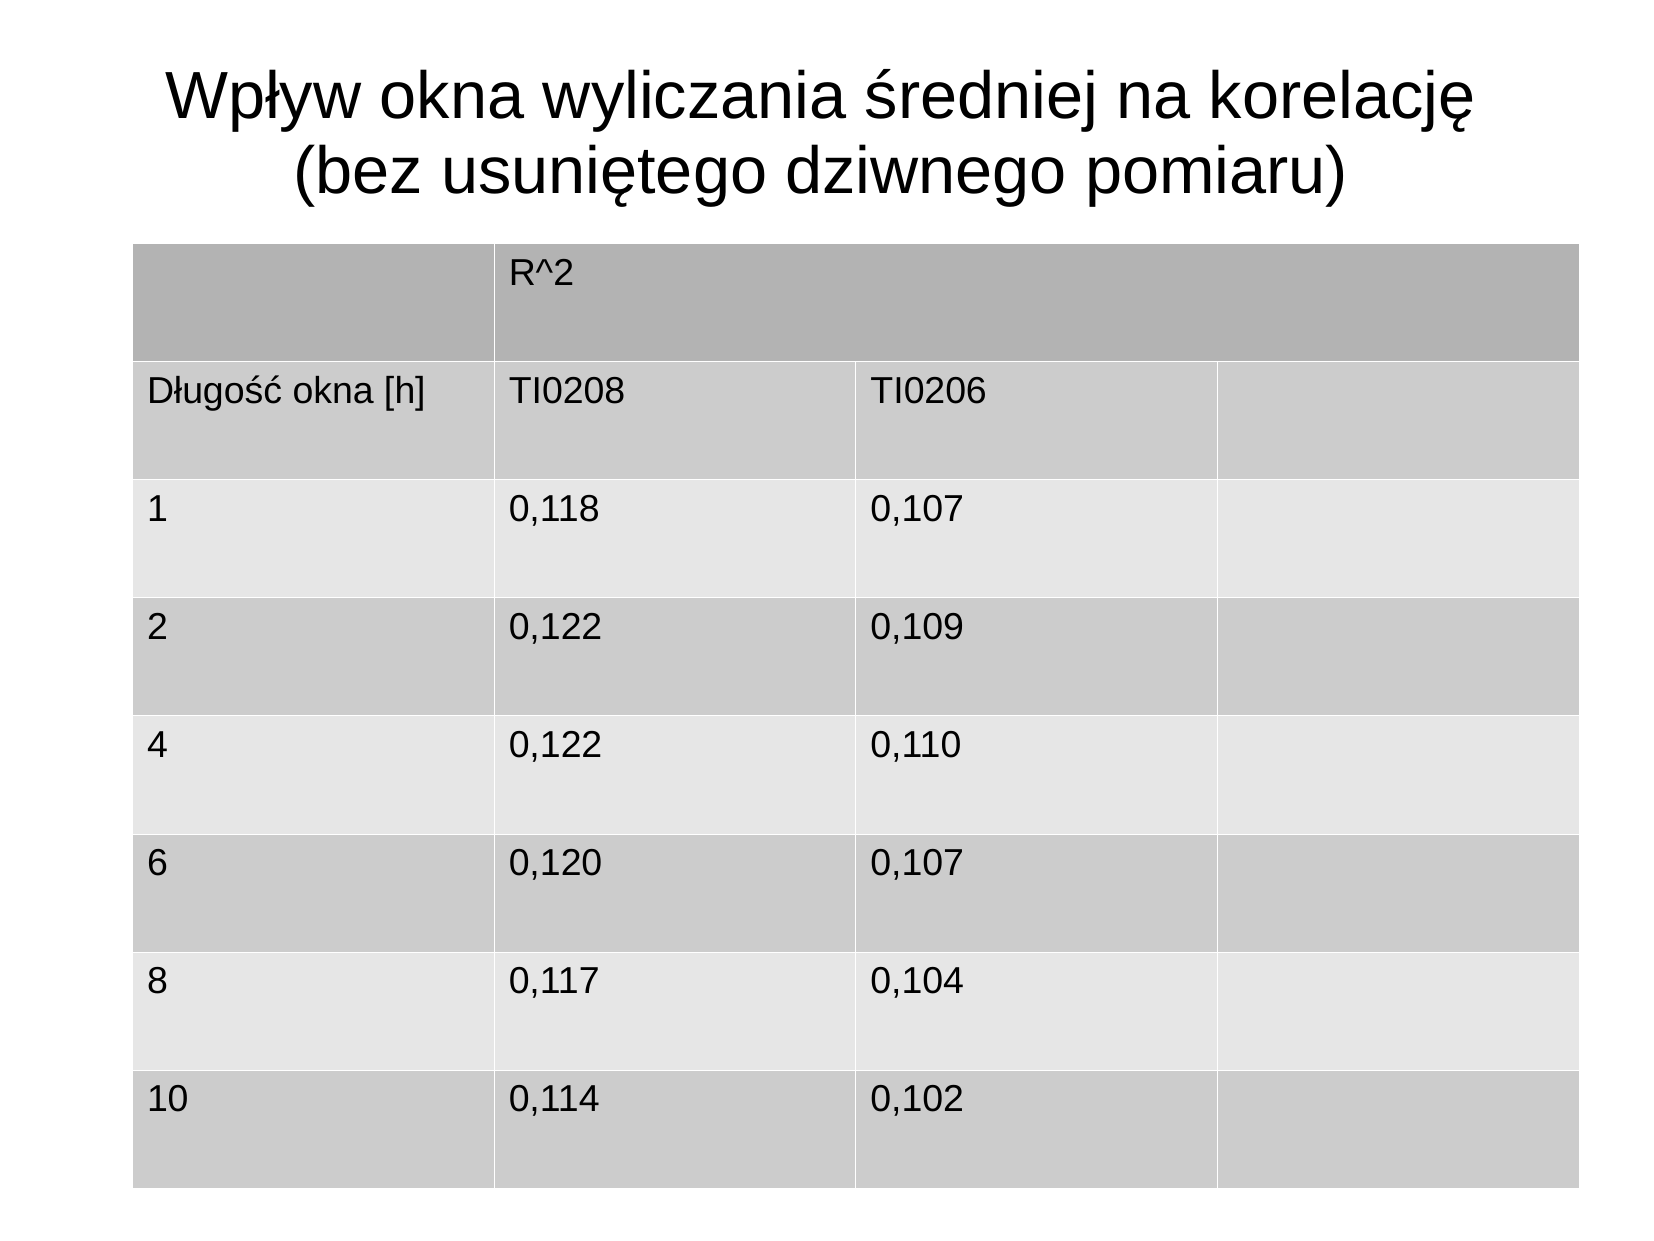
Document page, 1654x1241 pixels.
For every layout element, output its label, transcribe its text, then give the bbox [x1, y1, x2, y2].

table_cell Długość okna [h] [133, 362, 494, 479]
table_cell [1218, 835, 1579, 952]
table_cell 0,107 [856, 835, 1217, 952]
table_cell 0,110 [856, 716, 1217, 834]
table_cell 0,122 [495, 598, 855, 715]
table_cell [1218, 1071, 1579, 1188]
table_cell 0,118 [495, 480, 855, 597]
table_cell [1218, 598, 1579, 715]
table_cell [1218, 480, 1579, 597]
table_cell 0,120 [495, 835, 855, 952]
table_cell 0,122 [495, 716, 855, 834]
table_cell 6 [133, 835, 494, 952]
table_cell 0,104 [856, 953, 1217, 1070]
table_cell 2 [133, 598, 494, 715]
table_cell 0,117 [495, 953, 855, 1070]
table_cell 0,109 [856, 598, 1217, 715]
table_header [133, 244, 494, 361]
table_cell 0,107 [856, 480, 1217, 597]
table_cell 0,102 [856, 1071, 1217, 1188]
table_cell 1 [133, 480, 494, 597]
table_cell 10 [133, 1071, 494, 1188]
title Wpływ okna wyliczania średniej na korelację (bez usuniętego dziwnego pomiaru) [76, 29, 1565, 237]
table_cell 4 [133, 716, 494, 834]
table_cell 8 [133, 953, 494, 1070]
table_cell [1218, 953, 1579, 1070]
table_cell TI0206 [856, 362, 1217, 479]
table_cell [1218, 716, 1579, 834]
table_cell [1218, 362, 1579, 479]
table_header R^2 [495, 244, 1579, 361]
table_cell 0,114 [495, 1071, 855, 1188]
table_cell TI0208 [495, 362, 855, 479]
